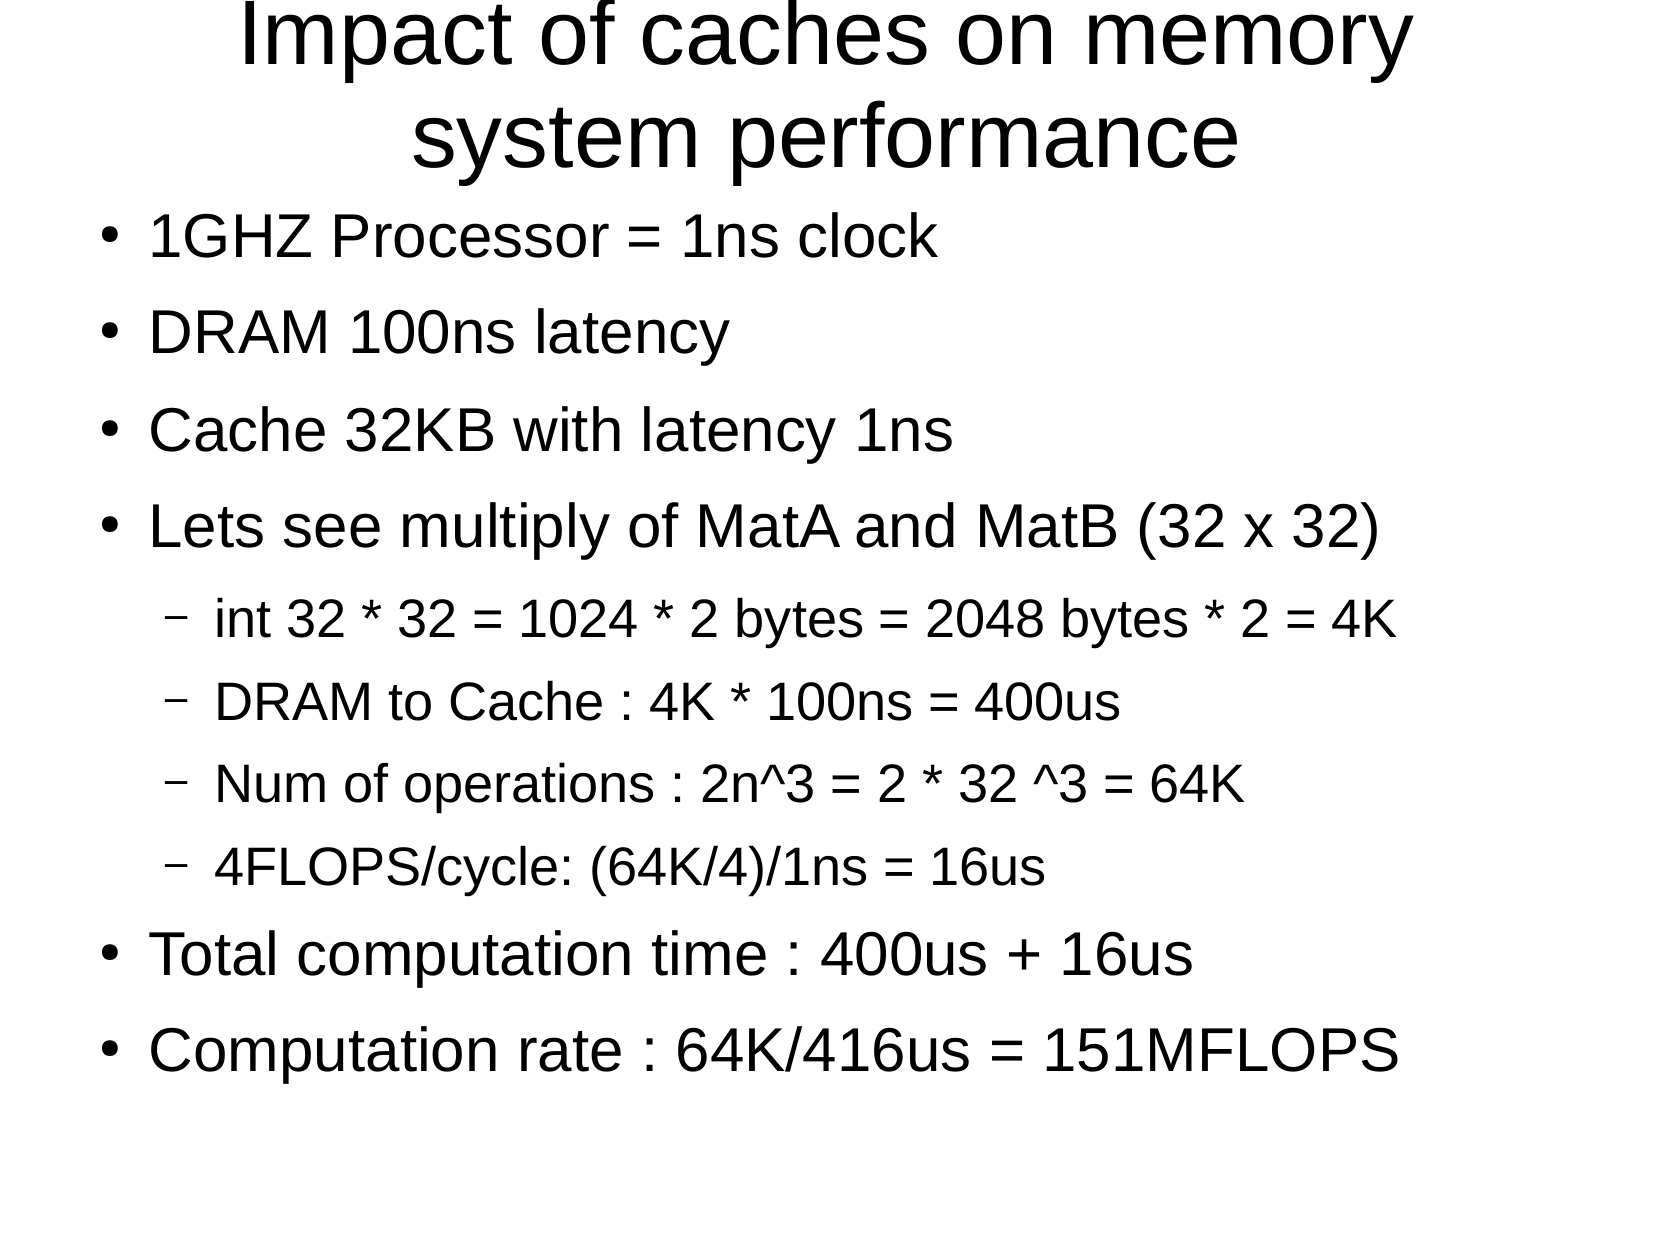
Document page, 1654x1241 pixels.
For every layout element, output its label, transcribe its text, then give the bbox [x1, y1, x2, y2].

list 1GHZ Processor = 1ns clock DRAM 100ns latency Cache 32KB with latency 1ns Lets see multiply of MatA and MatB (32 x 32) int 32 * 32 = 1024 * 2 bytes = 2048 bytes * 2 = 4K DRAM to Cache : 4K * 100ns = 400us Num of operations : 2n^3 = 2 * 32 ^3 = 64K 4FLOPS/cycle: (64K/4)/1ns = 16us Total computation time : 400us + 16us Computation rate : 64K/416us = 151MFLOPS [82, 200, 1538, 1087]
title Impact of caches on memory system performance [82, 0, 1571, 290]
